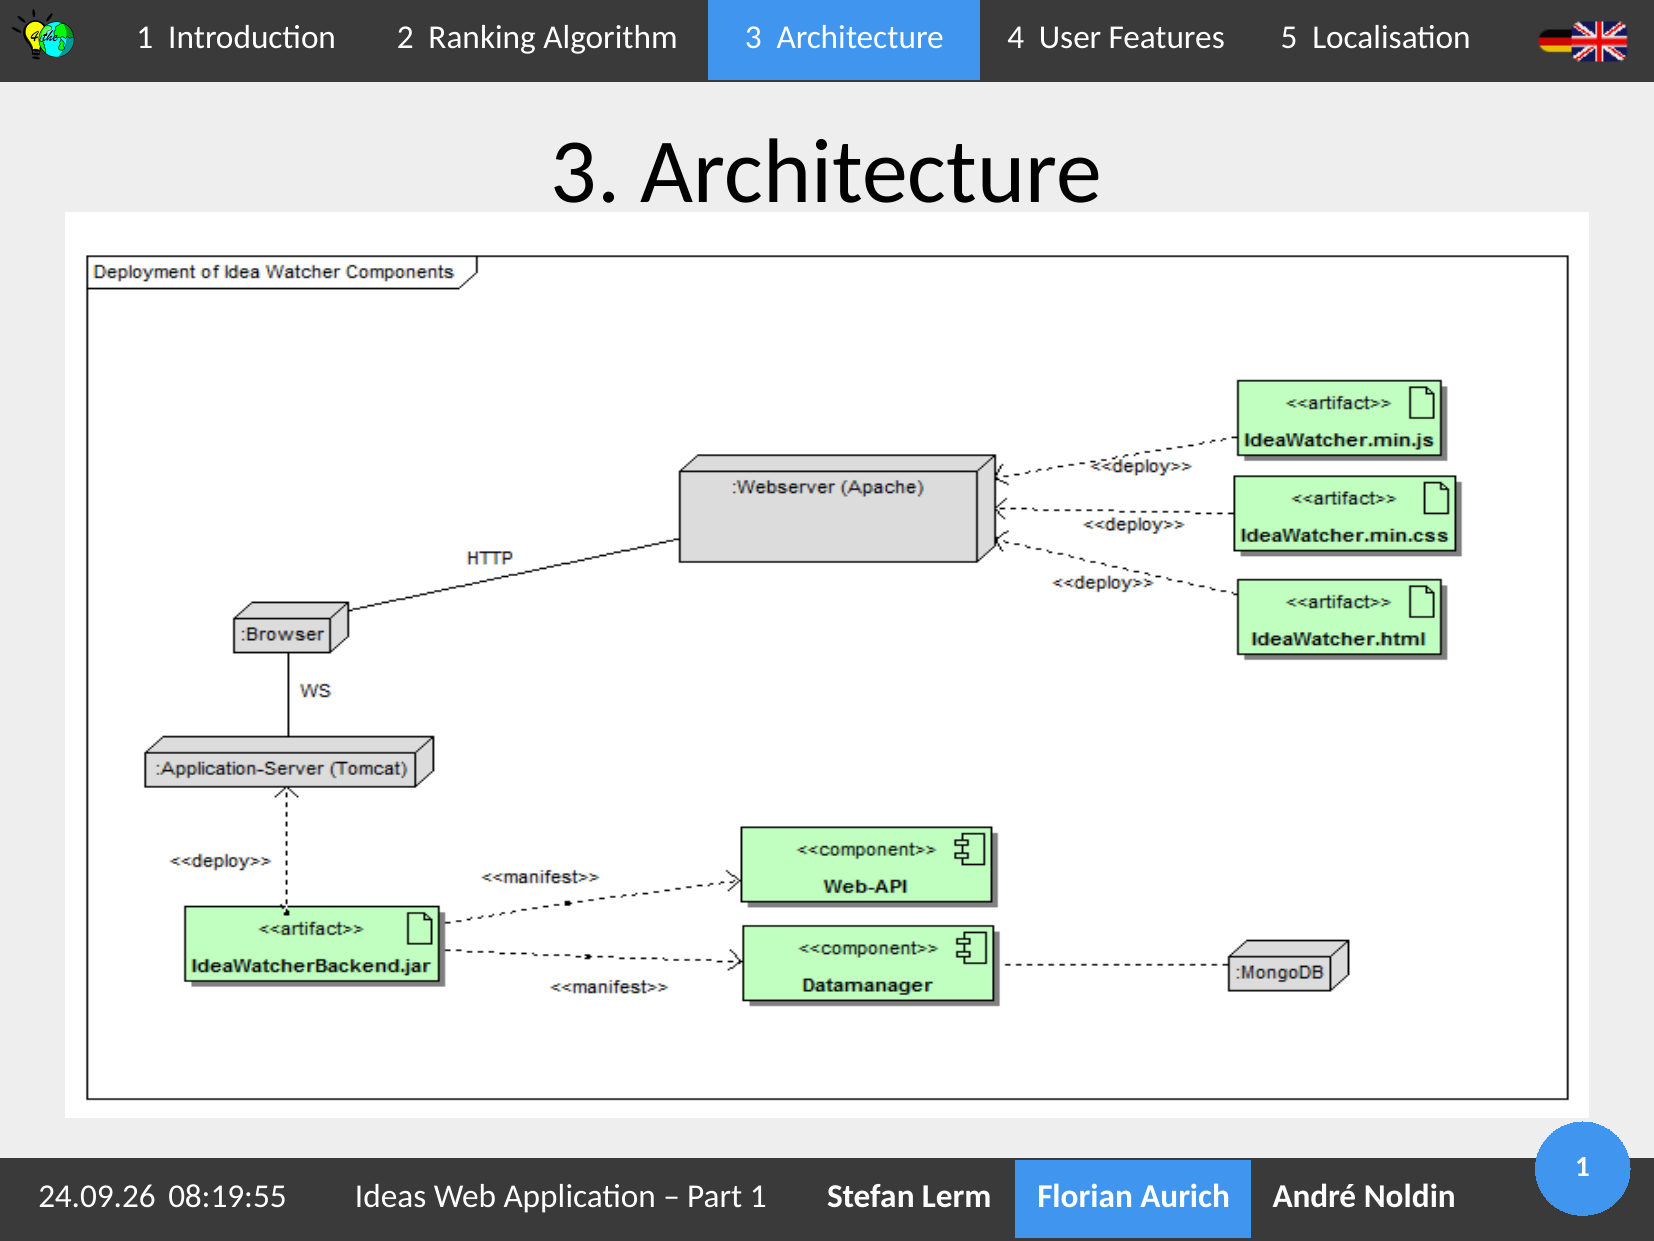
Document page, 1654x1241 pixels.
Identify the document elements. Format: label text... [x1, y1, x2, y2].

picture [2, 0, 83, 80]
text_box 4 User Features [980, 0, 1251, 80]
text_box Stefan Lerm [804, 1160, 1015, 1238]
title 3. Architecture [82, 88, 1571, 212]
text_box 3 Architecture [708, 0, 980, 80]
text_box Ideas Web Application – Part 1 [318, 1160, 804, 1238]
text_box 2 Ranking Algorithm [366, 0, 708, 80]
picture [1536, 18, 1629, 64]
text_box 1 Introduction [106, 0, 366, 80]
text_box 5 Localisation [1251, 0, 1501, 80]
text_box André Noldin [1251, 1160, 1477, 1238]
picture [65, 212, 1589, 1118]
text_box Florian Aurich [1015, 1160, 1251, 1238]
